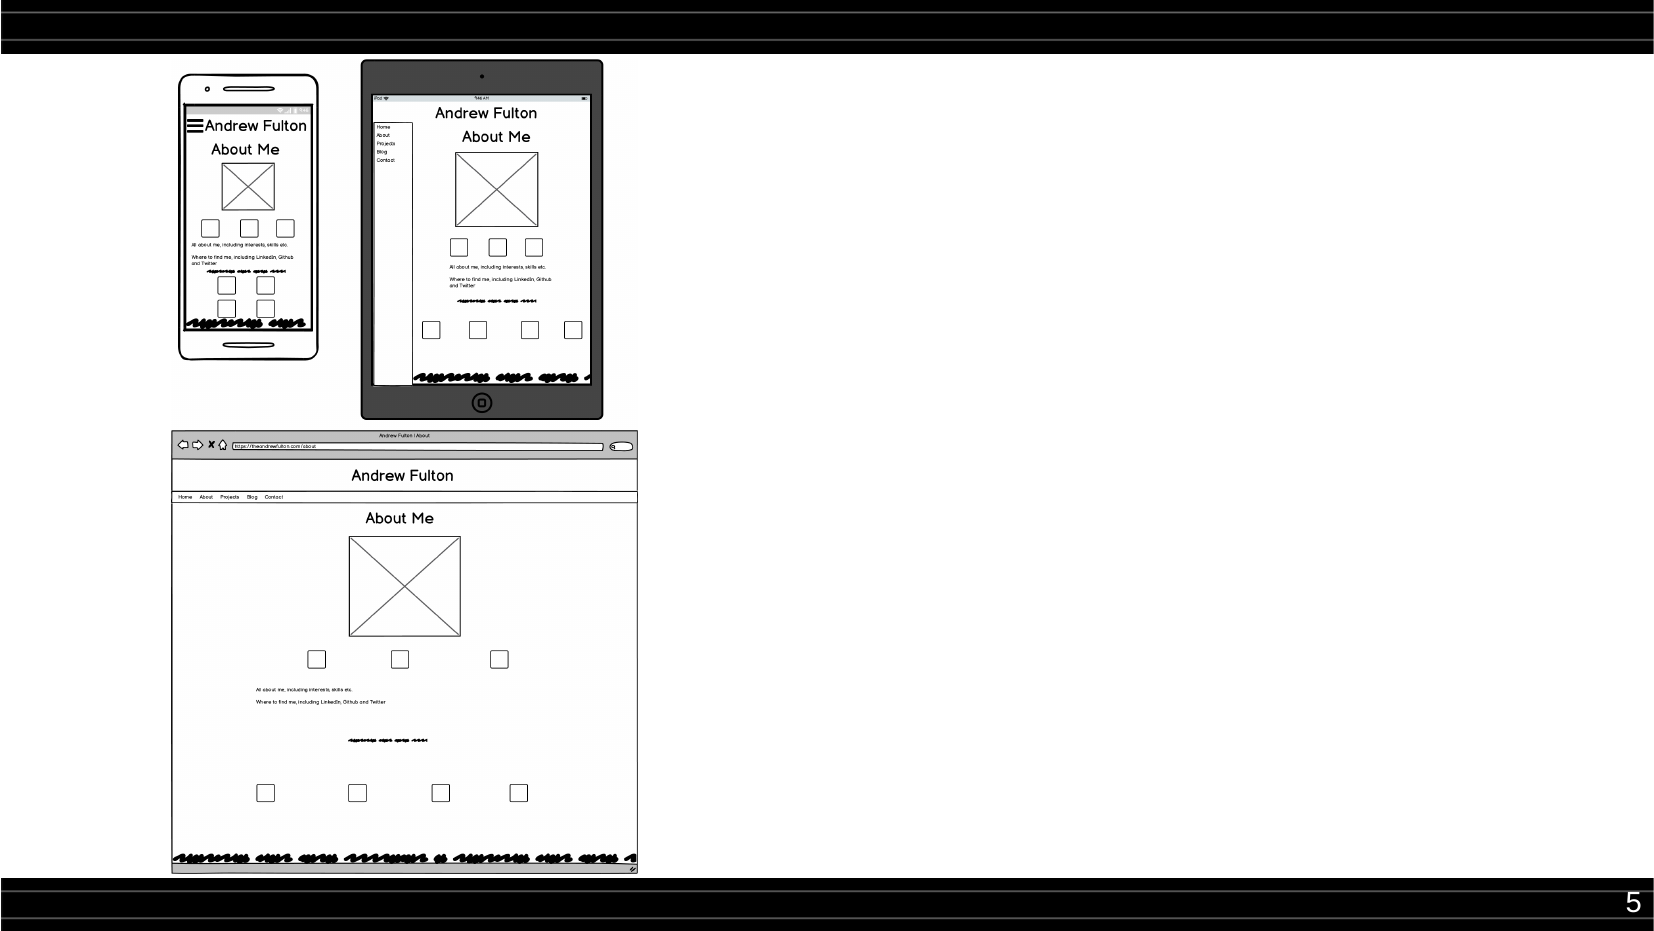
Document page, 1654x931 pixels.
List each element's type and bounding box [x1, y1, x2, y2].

picture [171, 58, 638, 875]
picture [1, 0, 1654, 54]
picture [1, 878, 1654, 931]
